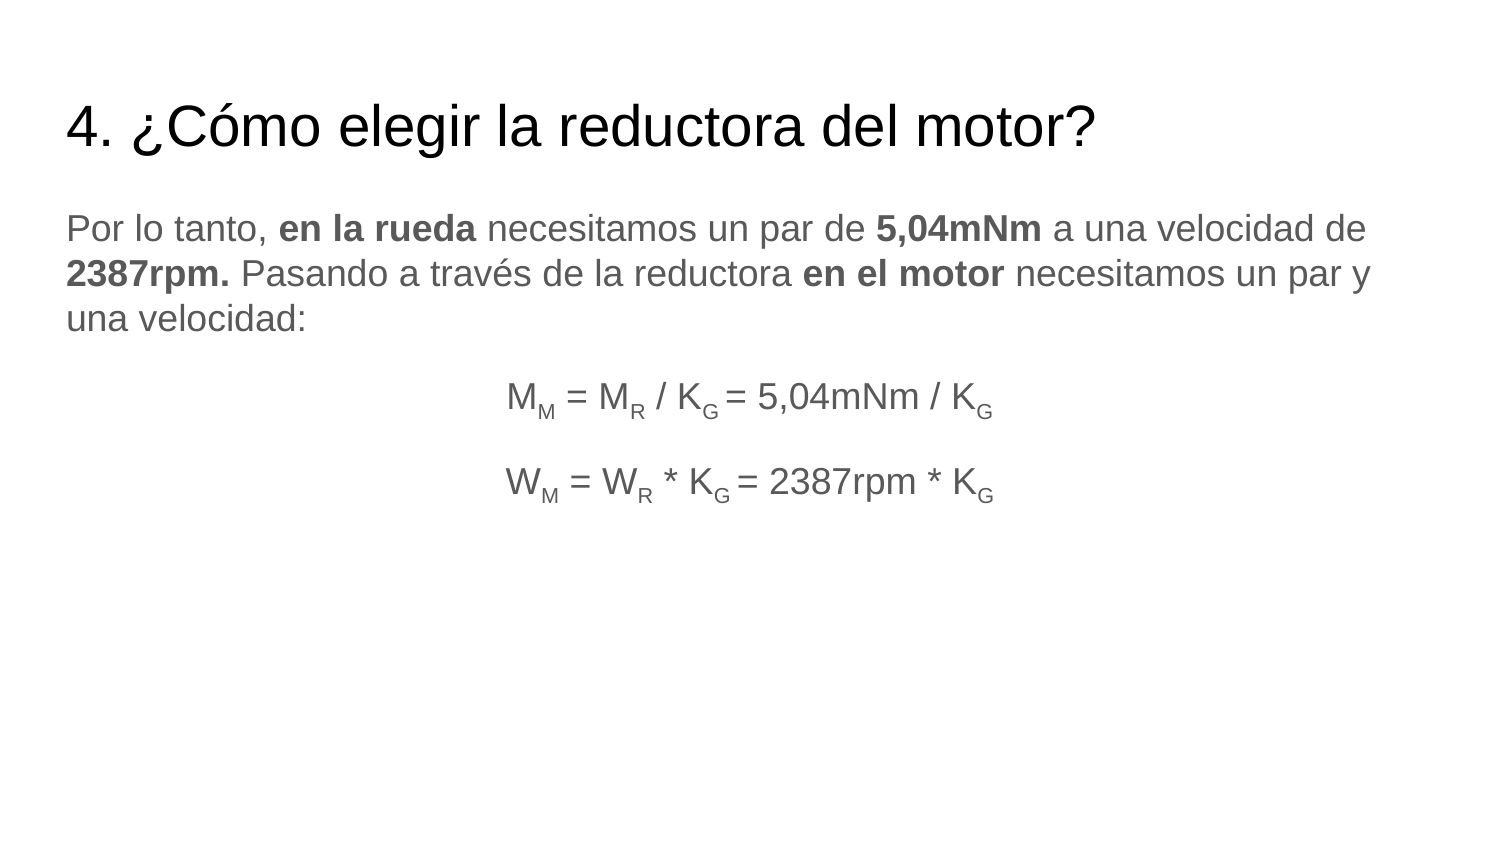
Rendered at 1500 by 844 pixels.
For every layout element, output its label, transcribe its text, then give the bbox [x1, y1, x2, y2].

title 4. ¿Cómo elegir la reductora del motor? [51, 72, 1449, 167]
list Por lo tanto, en la rueda necesitamos un par de 5,04mNm a una velocidad de 2387rpm. Pasando a través de la reductora en el motor necesitamos un par y una velocidad: MM = MR / KG = 5,04mNm / KG WM = WR * KG = 2387rpm * KG [51, 189, 1449, 750]
